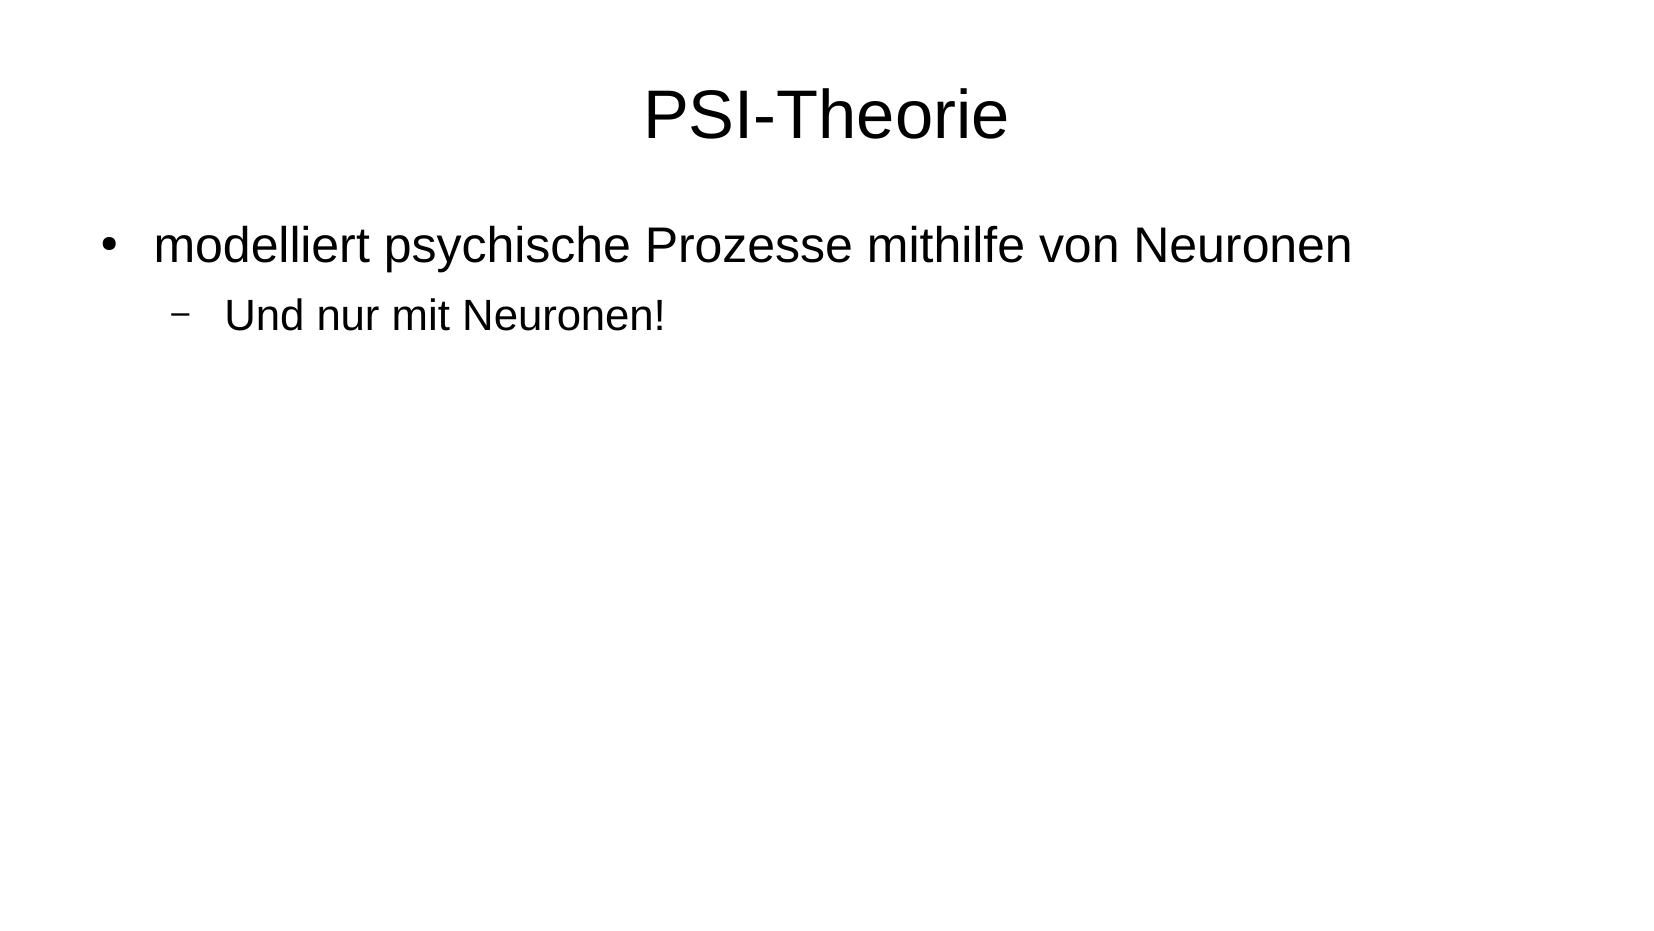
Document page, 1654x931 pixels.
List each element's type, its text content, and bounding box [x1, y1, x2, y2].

title PSI-Theorie [82, 37, 1571, 193]
list modelliert psychische Prozesse mithilfe von Neuronen Und nur mit Neuronen! [82, 217, 1571, 355]
